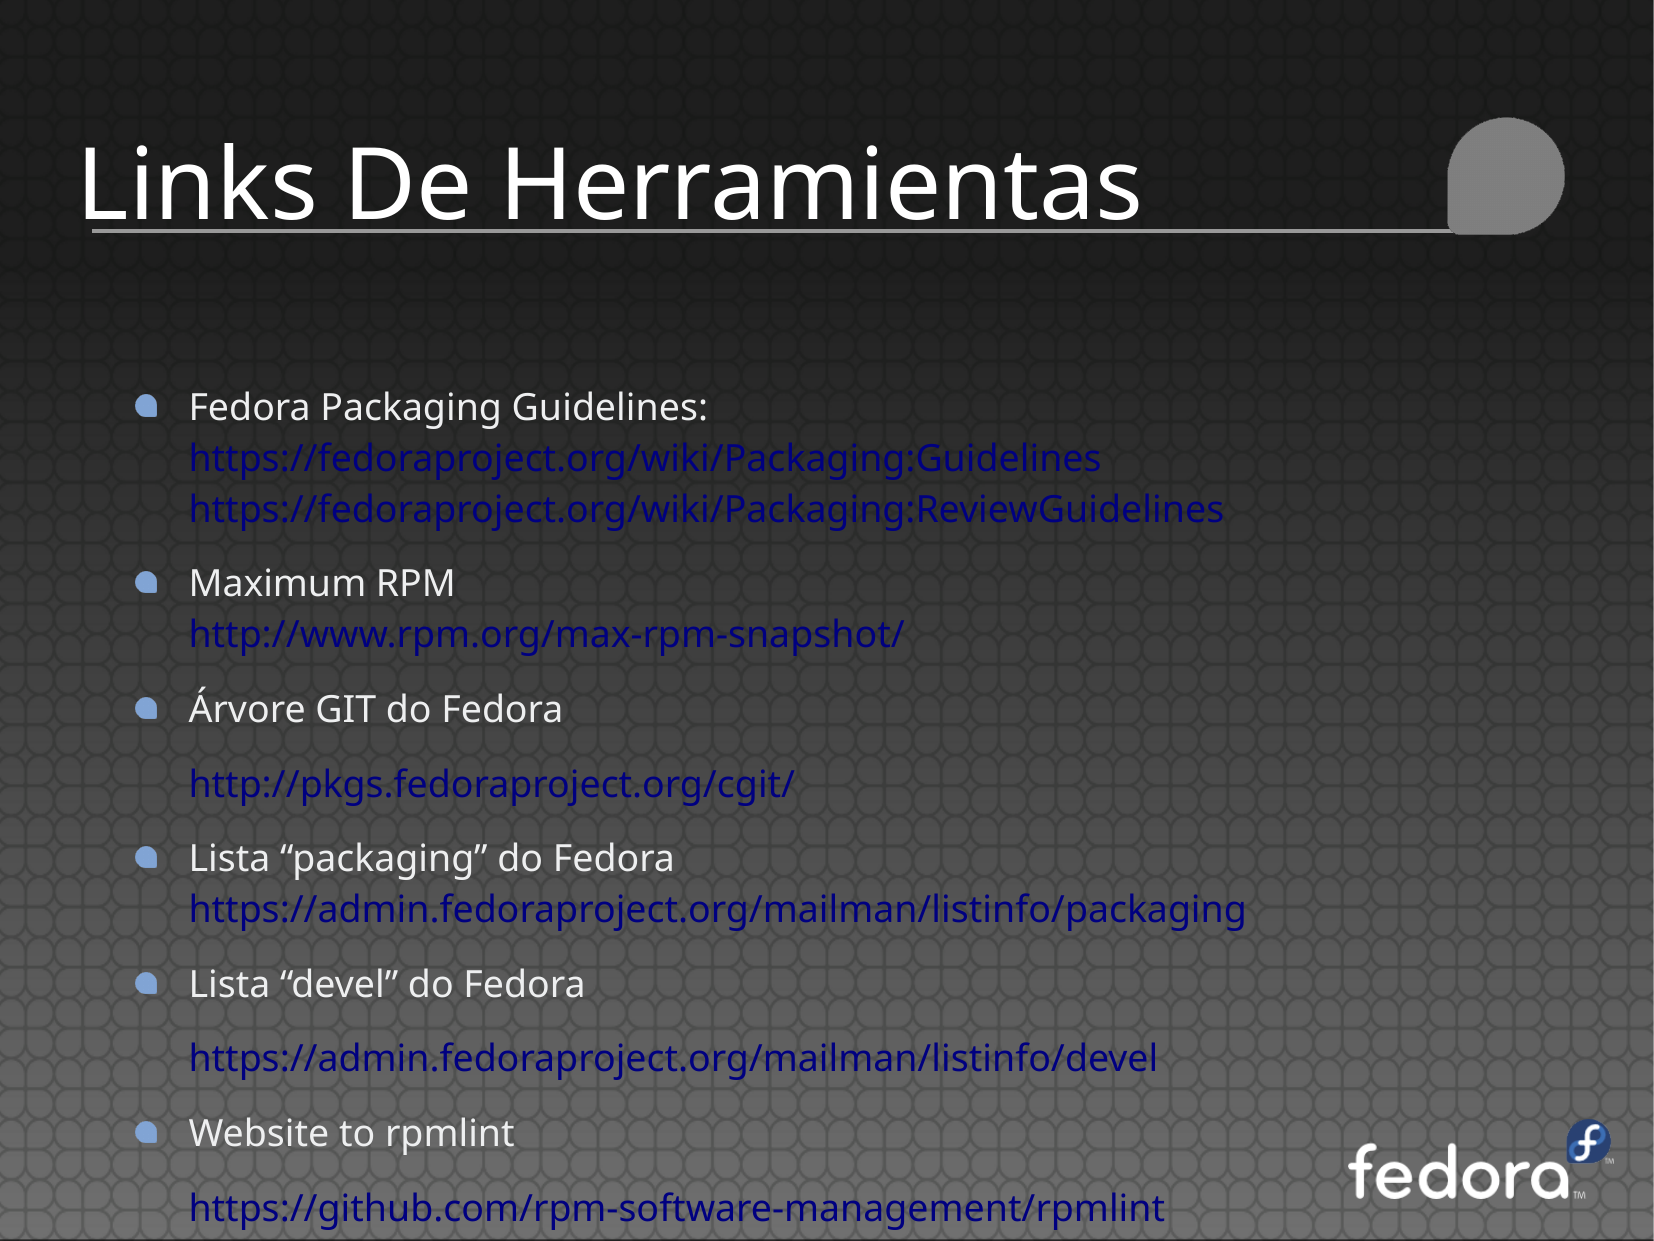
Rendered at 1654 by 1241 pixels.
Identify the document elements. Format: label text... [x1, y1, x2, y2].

picture [0, 0, 1654, 1241]
title Links De Herramientas [76, 112, 1566, 249]
list Fedora Packaging Guidelines: https://fedoraproject.org/wiki/Packaging:Guidelines https://fedoraproject.org/wiki/Packaging:ReviewGuidelines Maximum RPM http://www.rpm.org/max-rpm-snapshot/ Árvore GIT do Fedora http://pkgs.fedoraproject.org/cgit/ Lista “packaging” do Fedora https://admin.fedoraproject.org/mailman/listinfo/packaging Lista “devel” do Fedora https://admin.fedoraproject.org/mailman/listinfo/devel Website to rpmlint https://github.com/rpm-software-management/rpmlint [46, 300, 1536, 1128]
